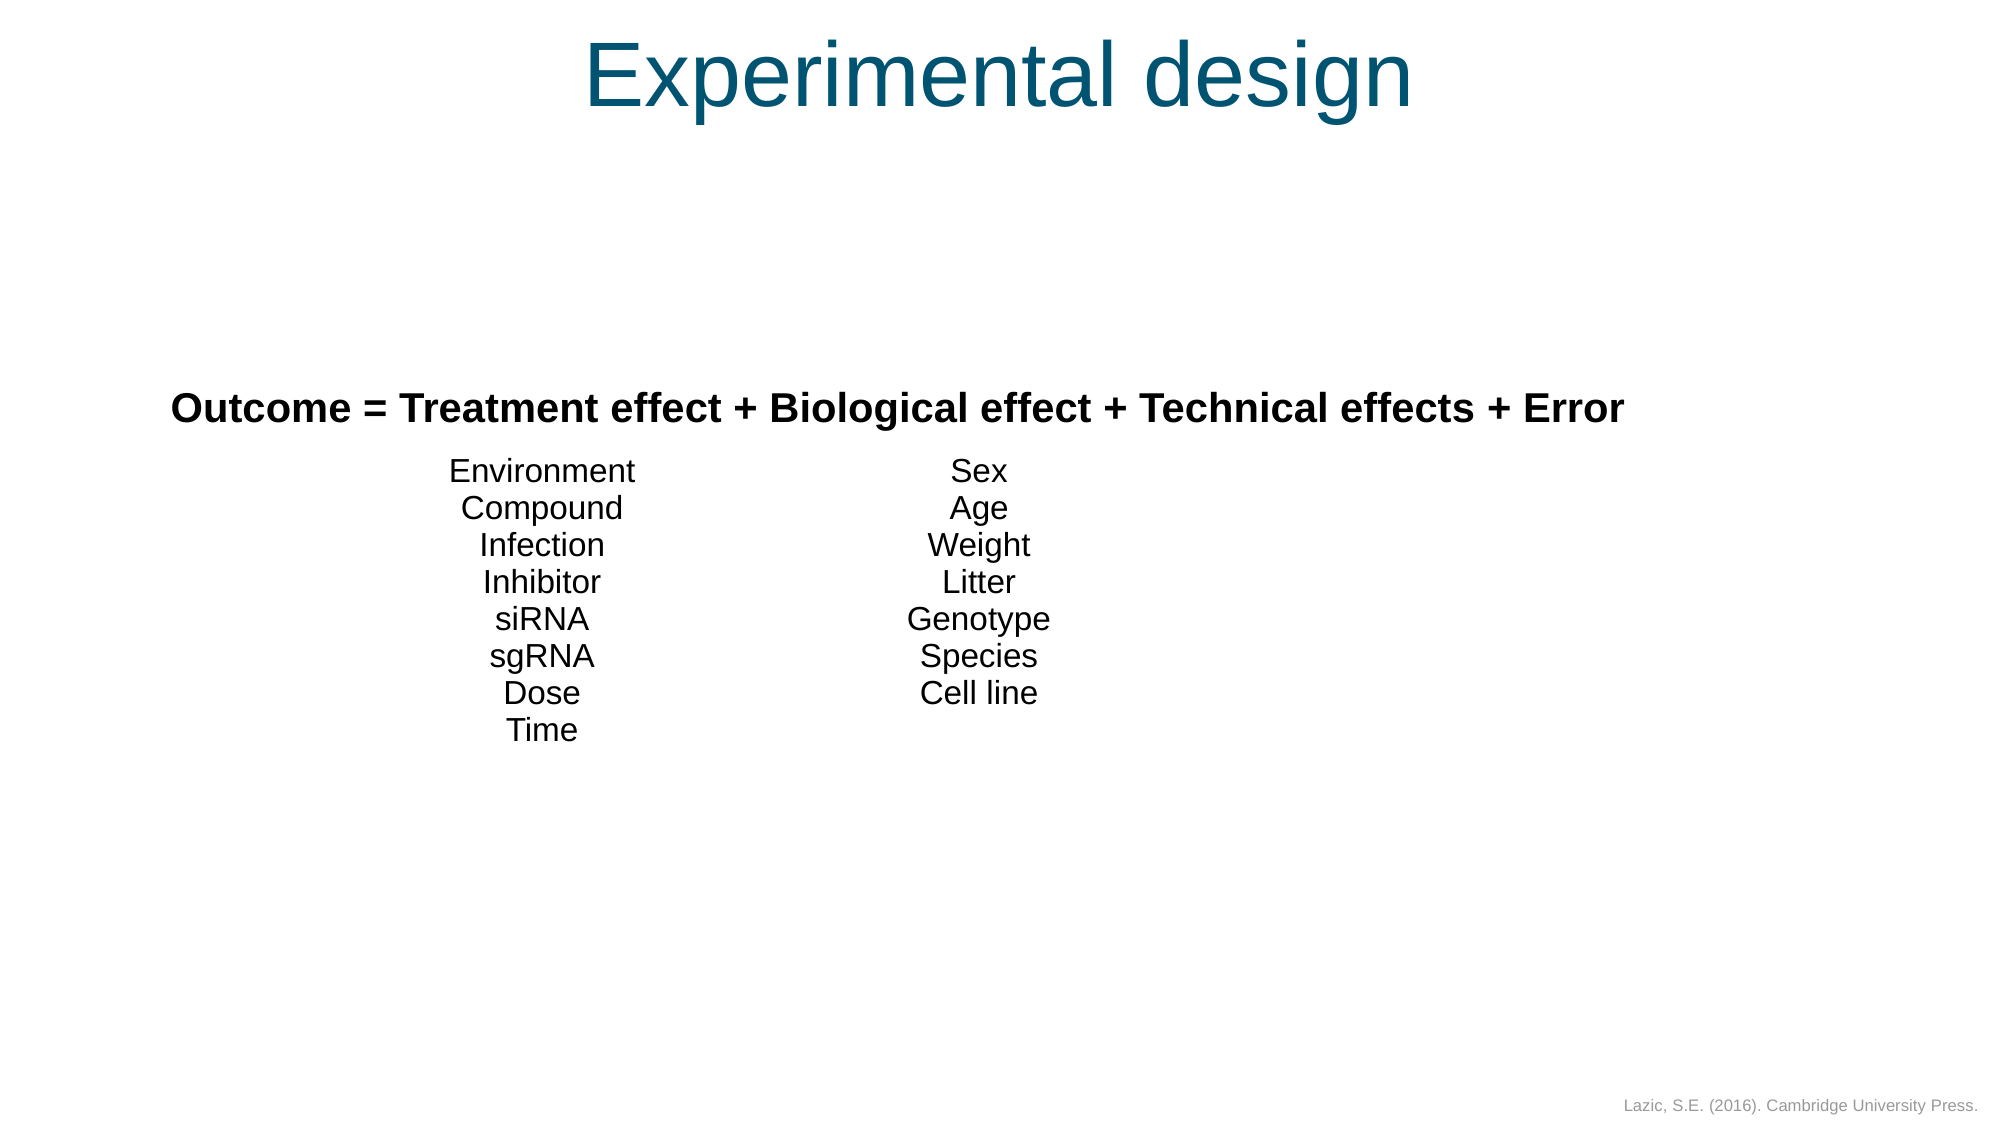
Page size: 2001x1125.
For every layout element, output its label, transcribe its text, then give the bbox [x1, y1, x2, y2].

text_box Environment Compound Infection Inhibitor siRNA sgRNA Dose Time [433, 445, 686, 843]
list Outcome = Treatment effect + Biological effect + Technical effects + Error [99, 384, 1900, 476]
text_box Lazic, S.E. (2016). Cambridge University Press. [1608, 1088, 1995, 1123]
text_box Sex Age Weight Litter Genotype Species Cell line [892, 445, 1094, 795]
title Experimental design [99, 23, 1900, 127]
